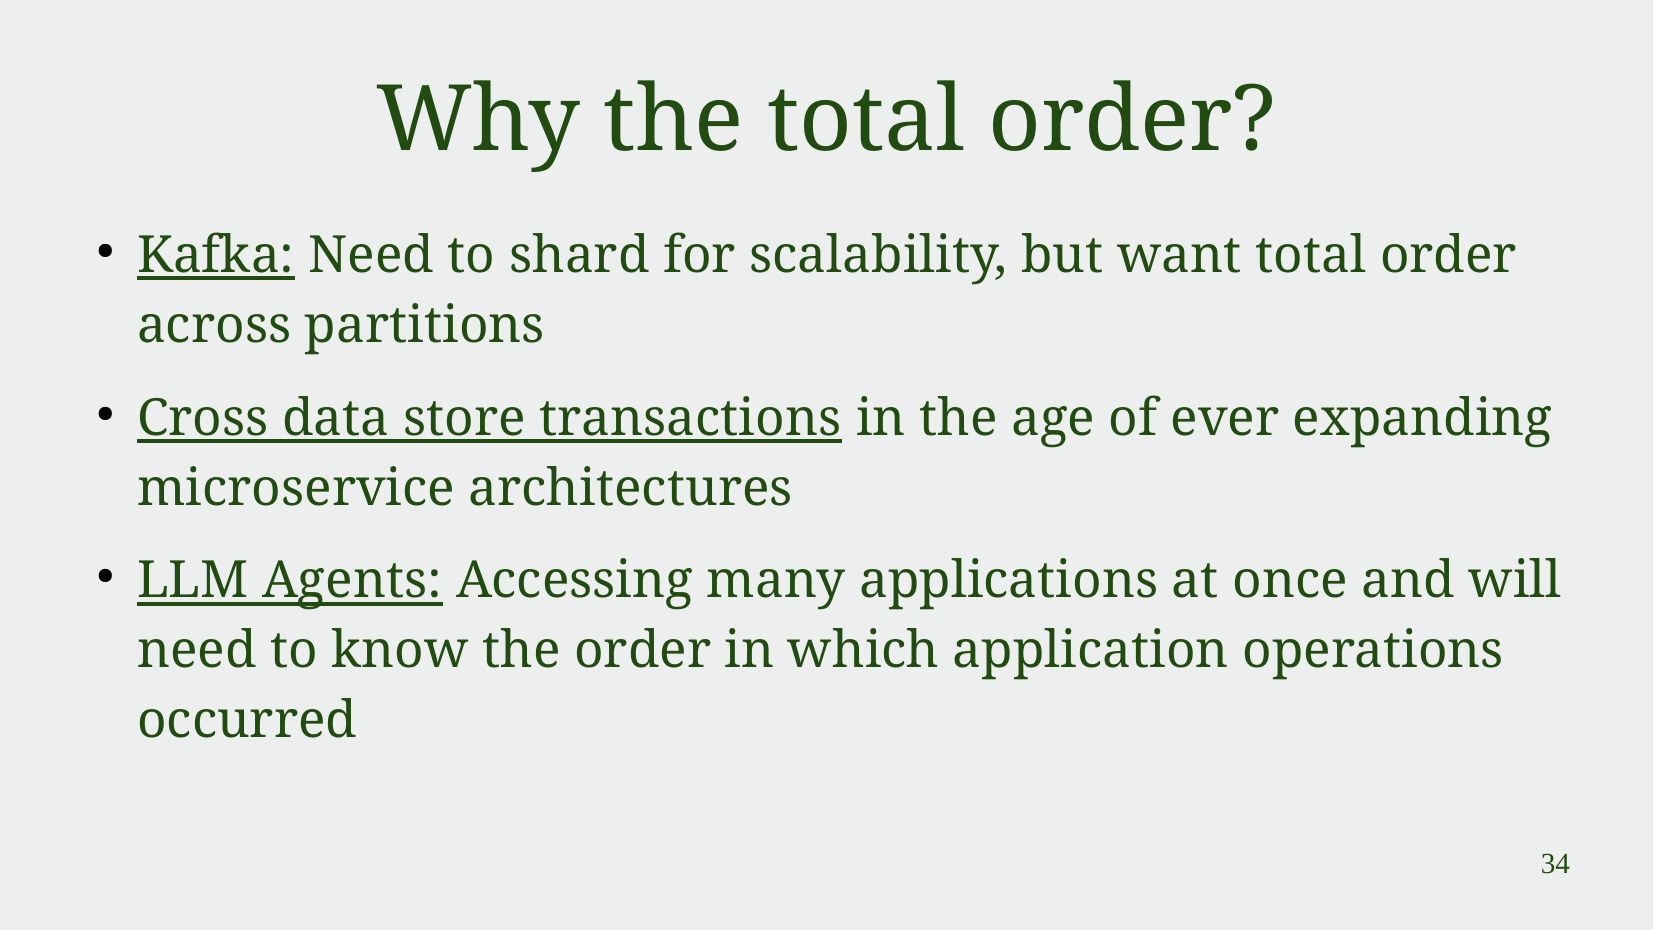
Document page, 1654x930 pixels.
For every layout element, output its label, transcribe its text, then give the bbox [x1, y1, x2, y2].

title Why the total order? [82, 37, 1571, 193]
list Kafka: Need to shard for scalability, but want total order across partitions Cross data store transactions in the age of ever expanding microservice architectures LLM Agents: Accessing many applications at once and will need to know the order in which application operations occurred [82, 217, 1571, 757]
